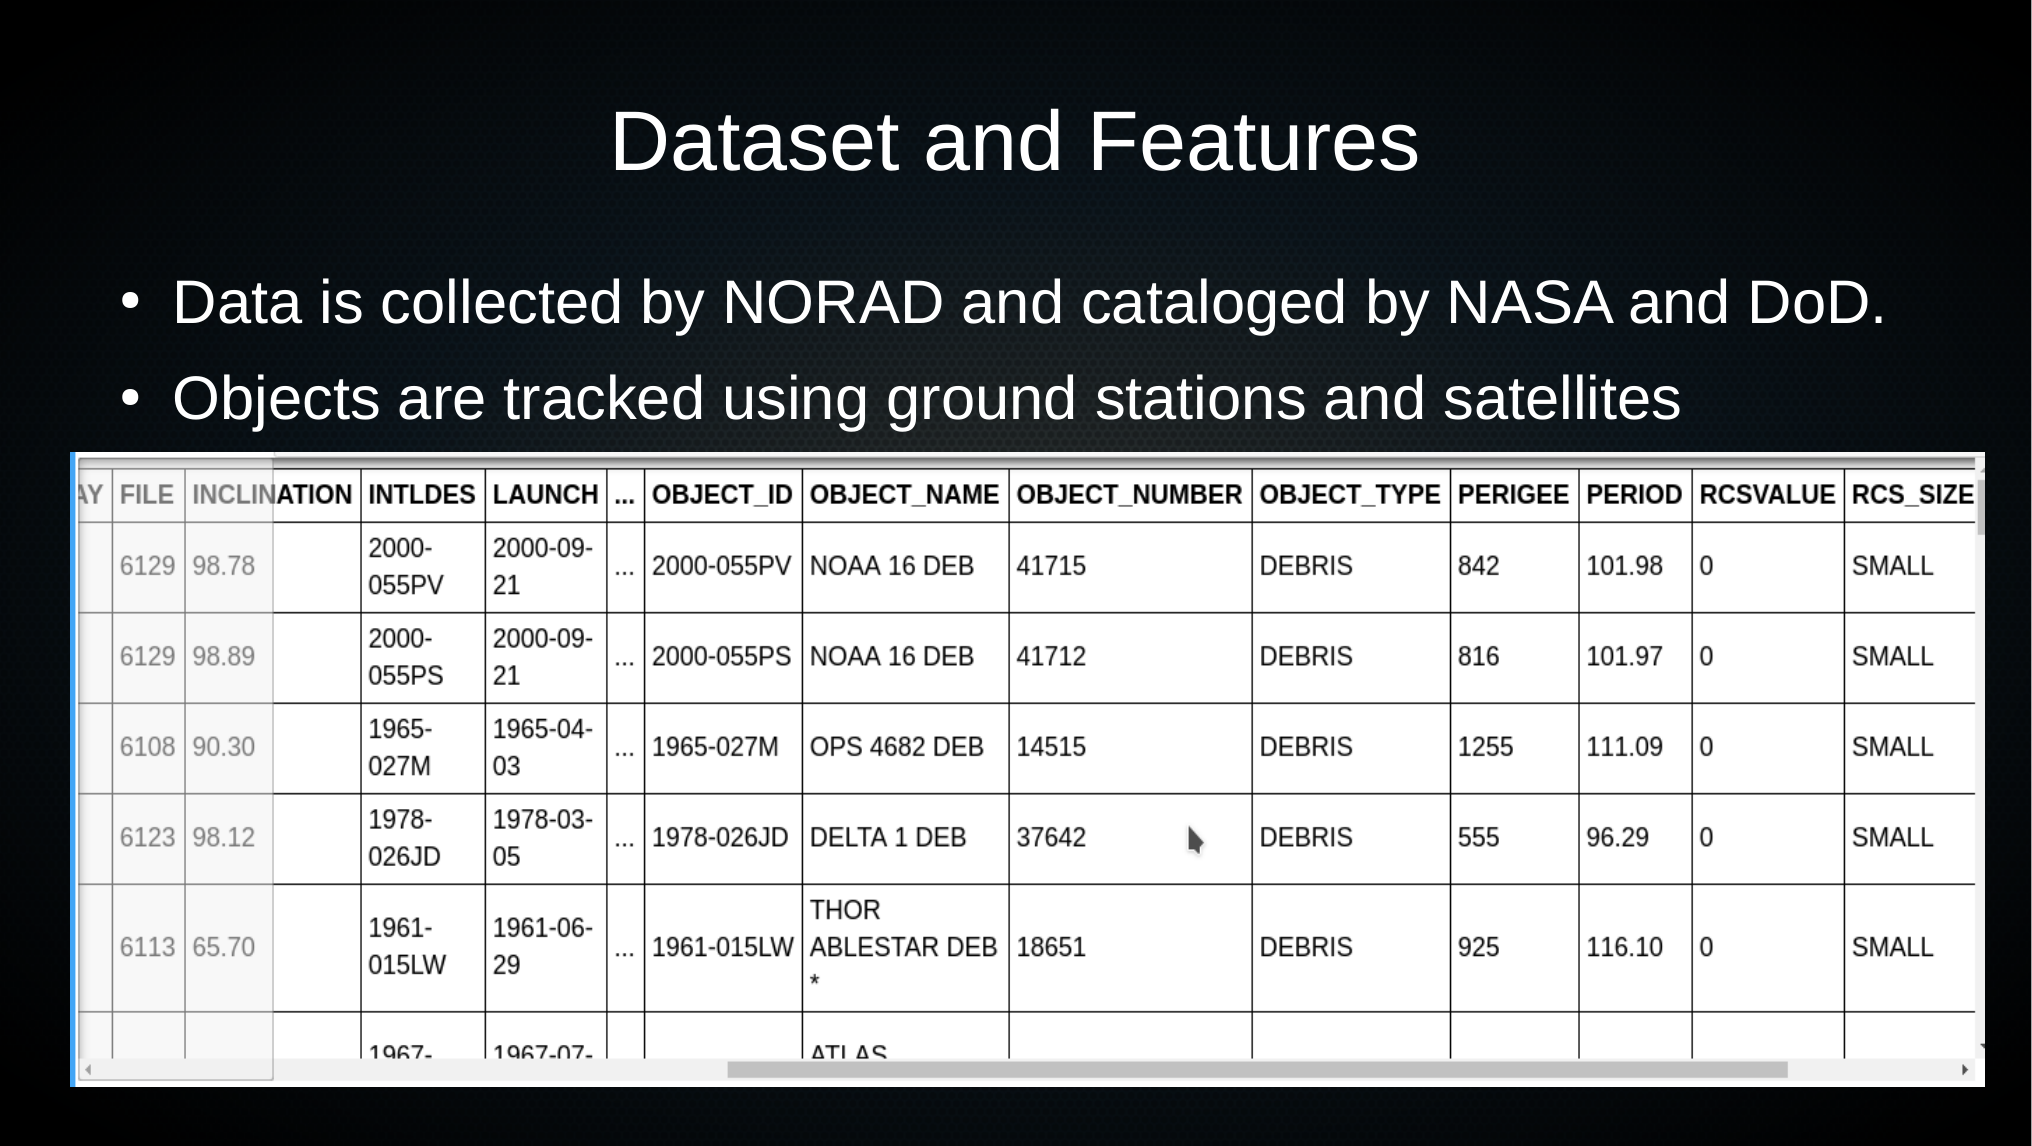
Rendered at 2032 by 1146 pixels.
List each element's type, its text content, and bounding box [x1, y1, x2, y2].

list Data is collected by NORAD and cataloged by NASA and DoD. Objects are tracked using ground stations and satellites [101, 268, 1890, 452]
title Dataset and Features [101, 45, 1930, 237]
picture [0, 0, 2032, 1146]
